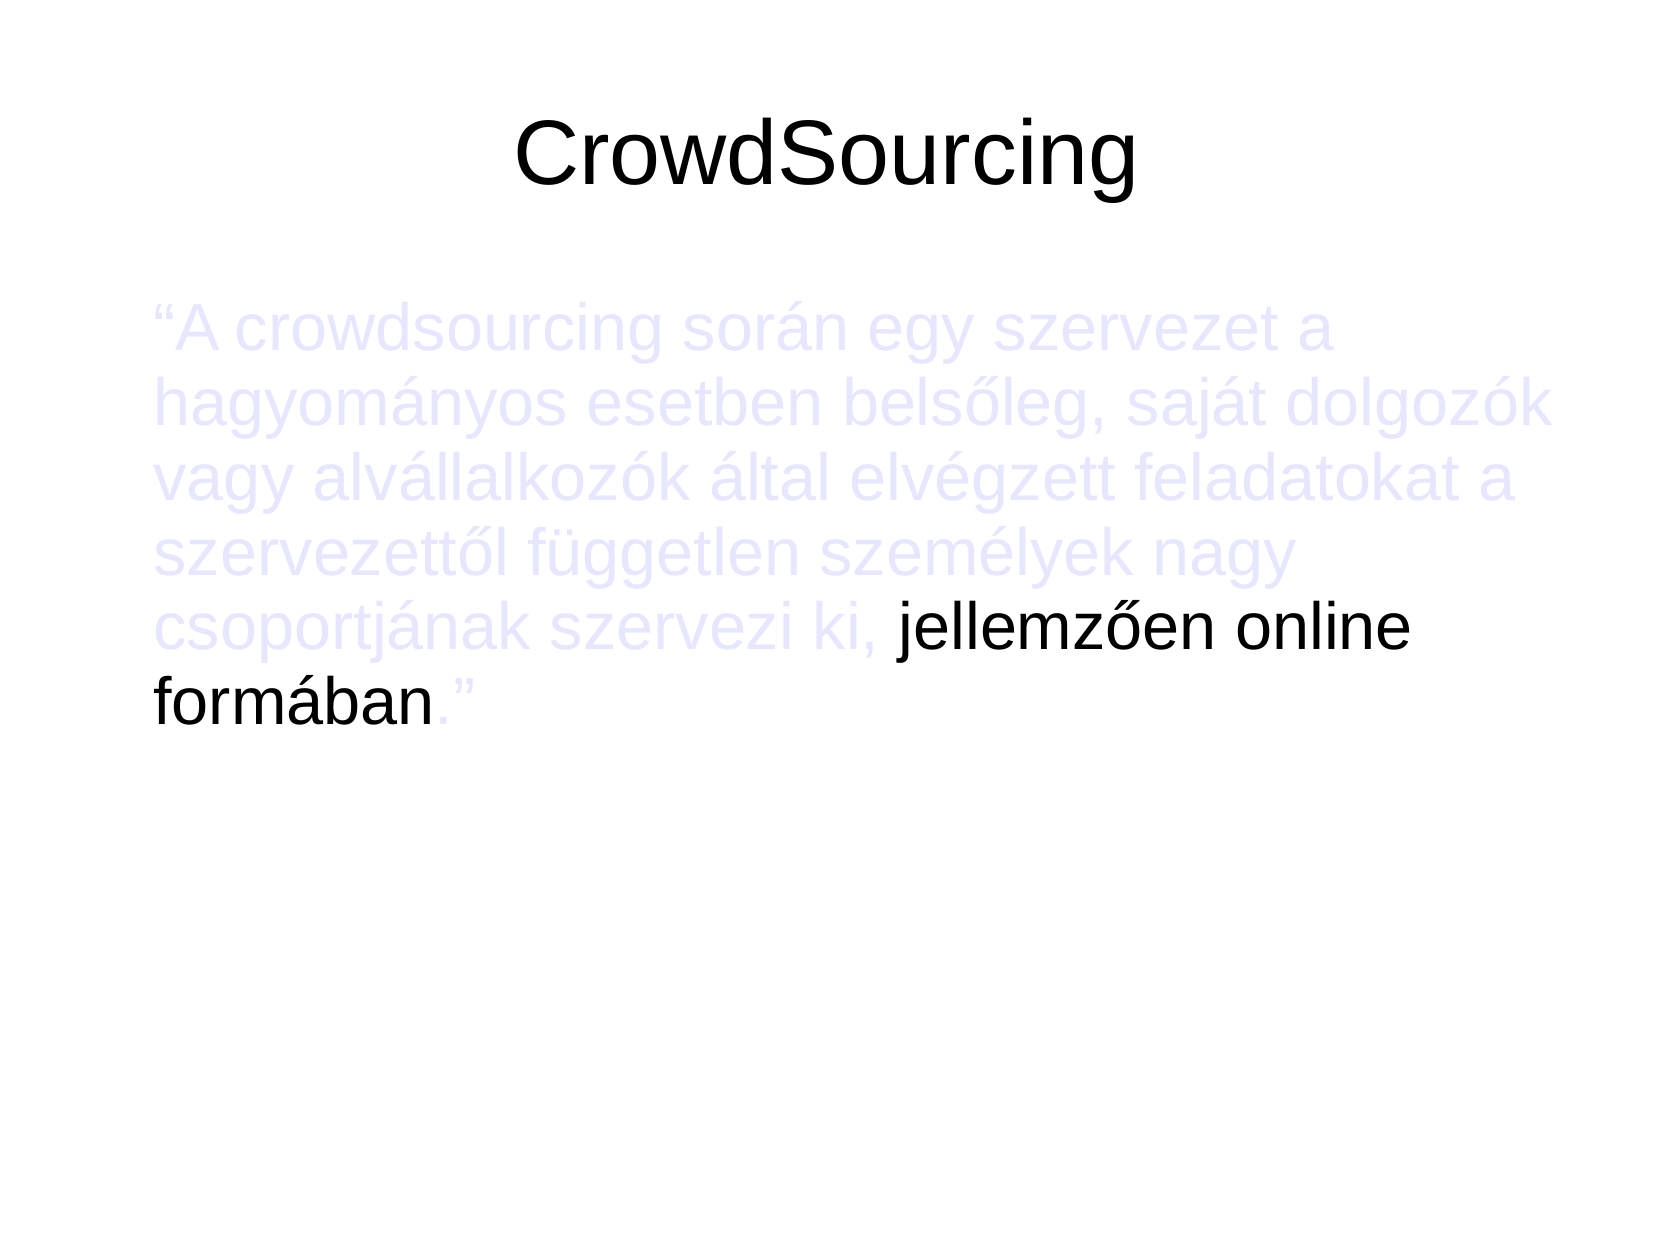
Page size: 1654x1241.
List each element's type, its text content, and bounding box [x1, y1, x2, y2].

list “A crowdsourcing során egy szervezet a hagyományos esetben belsőleg, saját dolgozók vagy alvállalkozók által elvégzett feladatokat a szervezettől független személyek nagy csoportjának szervezi ki, jellemzően online formában.” [82, 290, 1571, 1109]
title CrowdSourcing [82, 49, 1571, 257]
